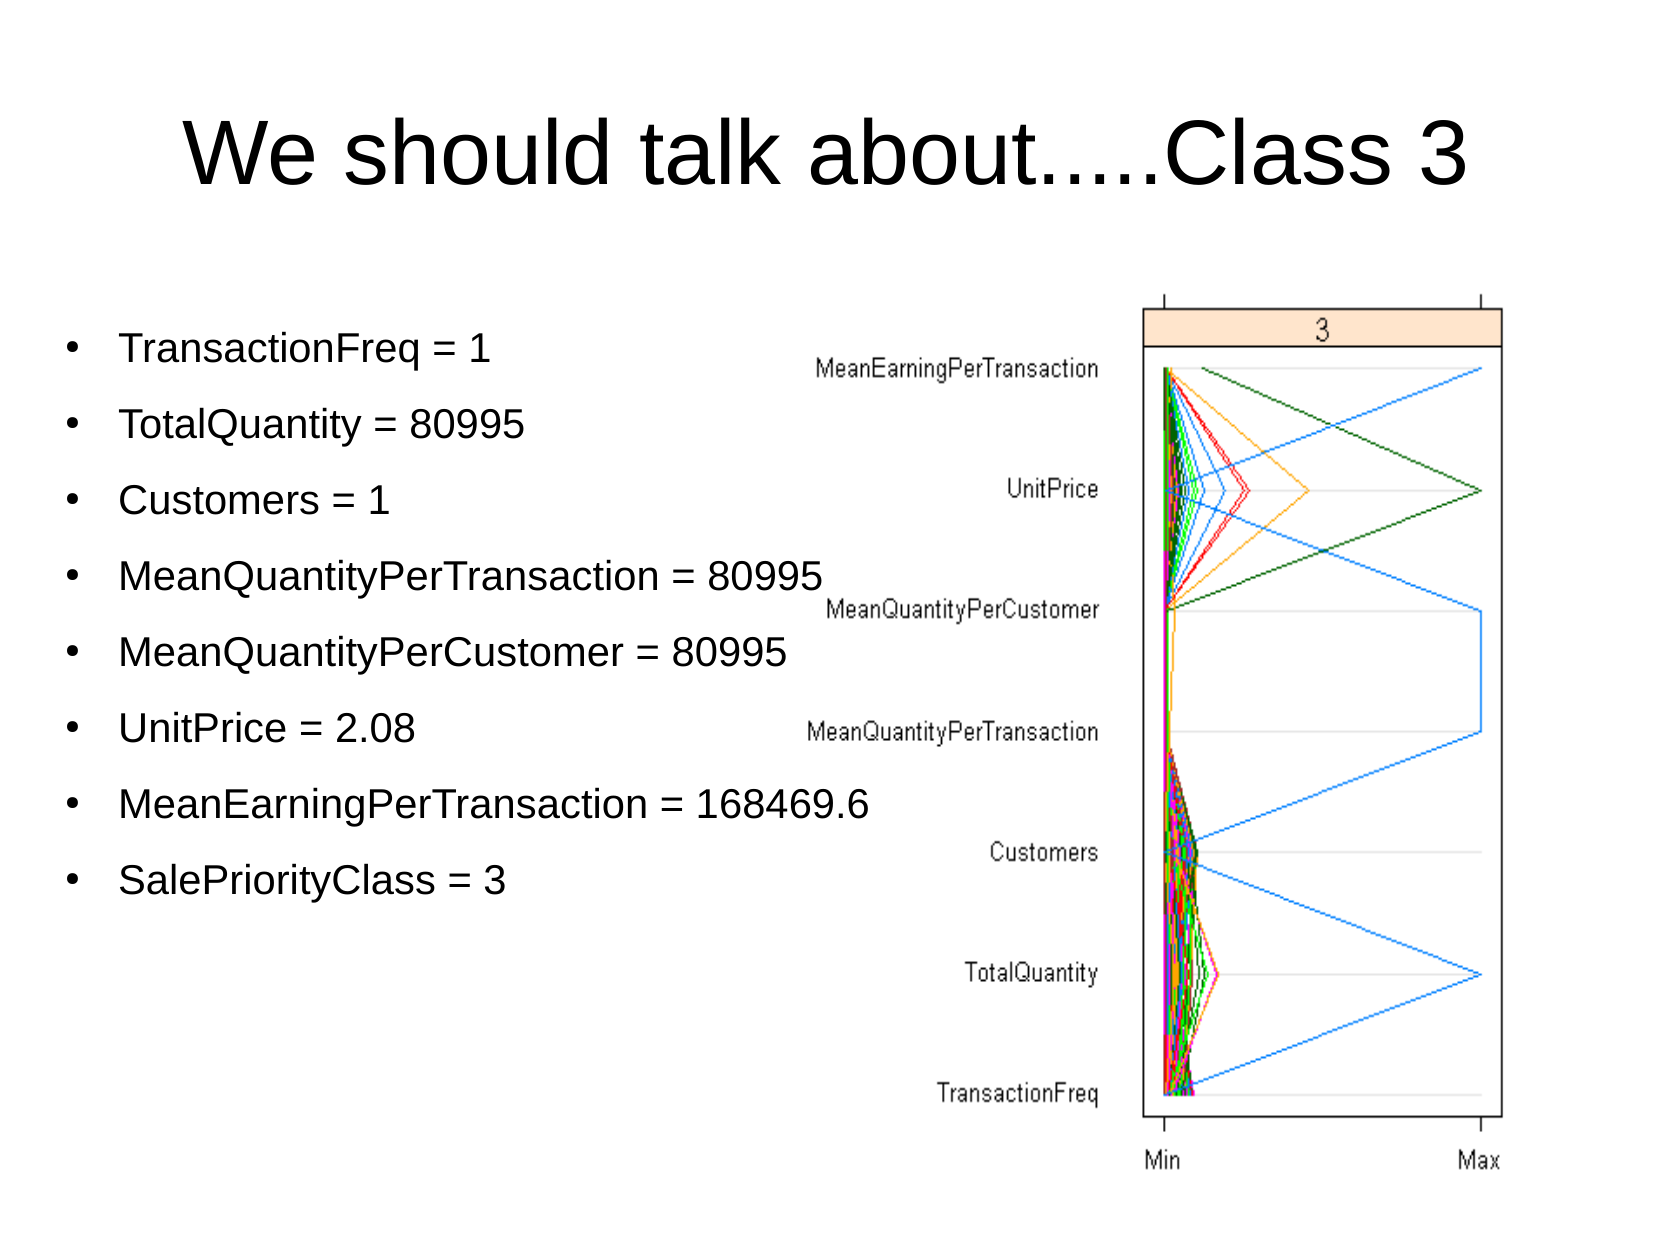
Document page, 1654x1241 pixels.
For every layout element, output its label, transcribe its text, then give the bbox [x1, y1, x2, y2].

list TransactionFreq = 1 TotalQuantity = 80995 Customers = 1 MeanQuantityPerTransaction = 80995 MeanQuantityPerCustomer = 80995 UnitPrice = 2.08 MeanEarningPerTransaction = 168469.6 SalePriorityClass = 3 [47, 324, 1536, 1144]
title We should talk about.....Class 3 [82, 49, 1571, 257]
picture [767, 192, 1651, 1211]
